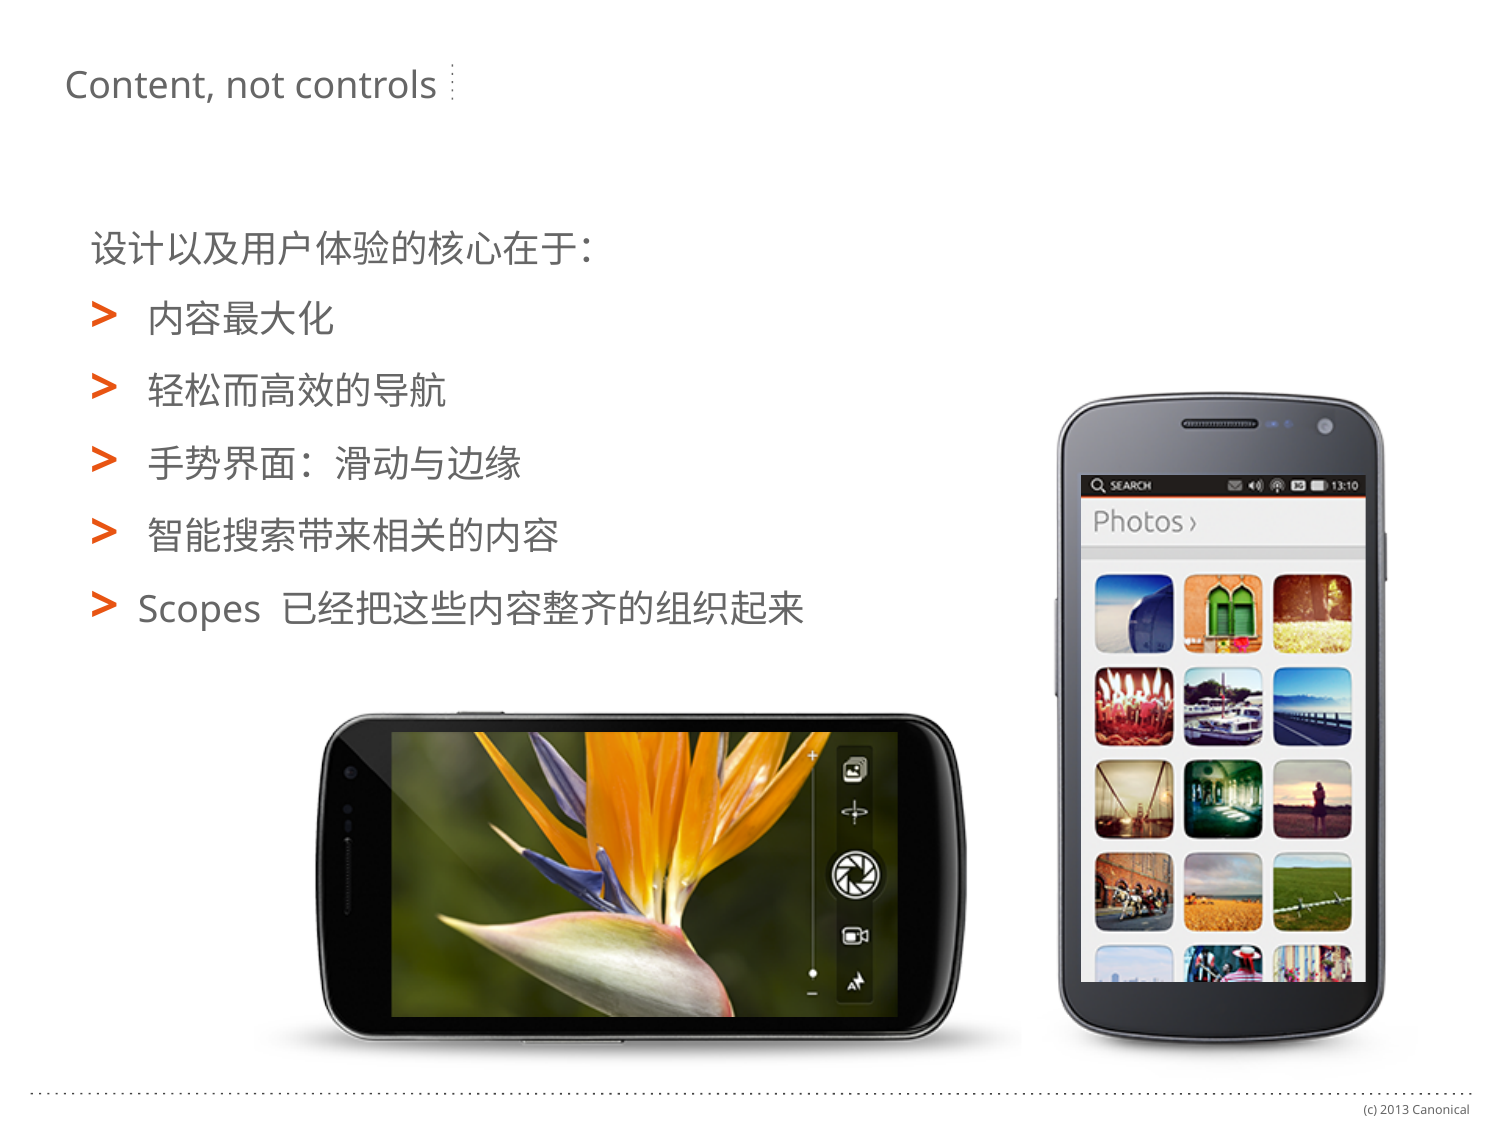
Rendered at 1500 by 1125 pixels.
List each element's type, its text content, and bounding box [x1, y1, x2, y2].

text_box (c) 2013 Canonical [19, 1099, 1485, 1119]
text_box [253, 391, 1425, 1091]
title Content, not controls [49, 53, 503, 114]
list 设计以及用户体验的核心在于： > 内容最大化 > 轻松而高效的导航 > 手势界面：滑动与边缘 > 智能搜索带来相关的内容 > Scopes 已经把这些内容整齐的组织起来 [75, 209, 1425, 1078]
